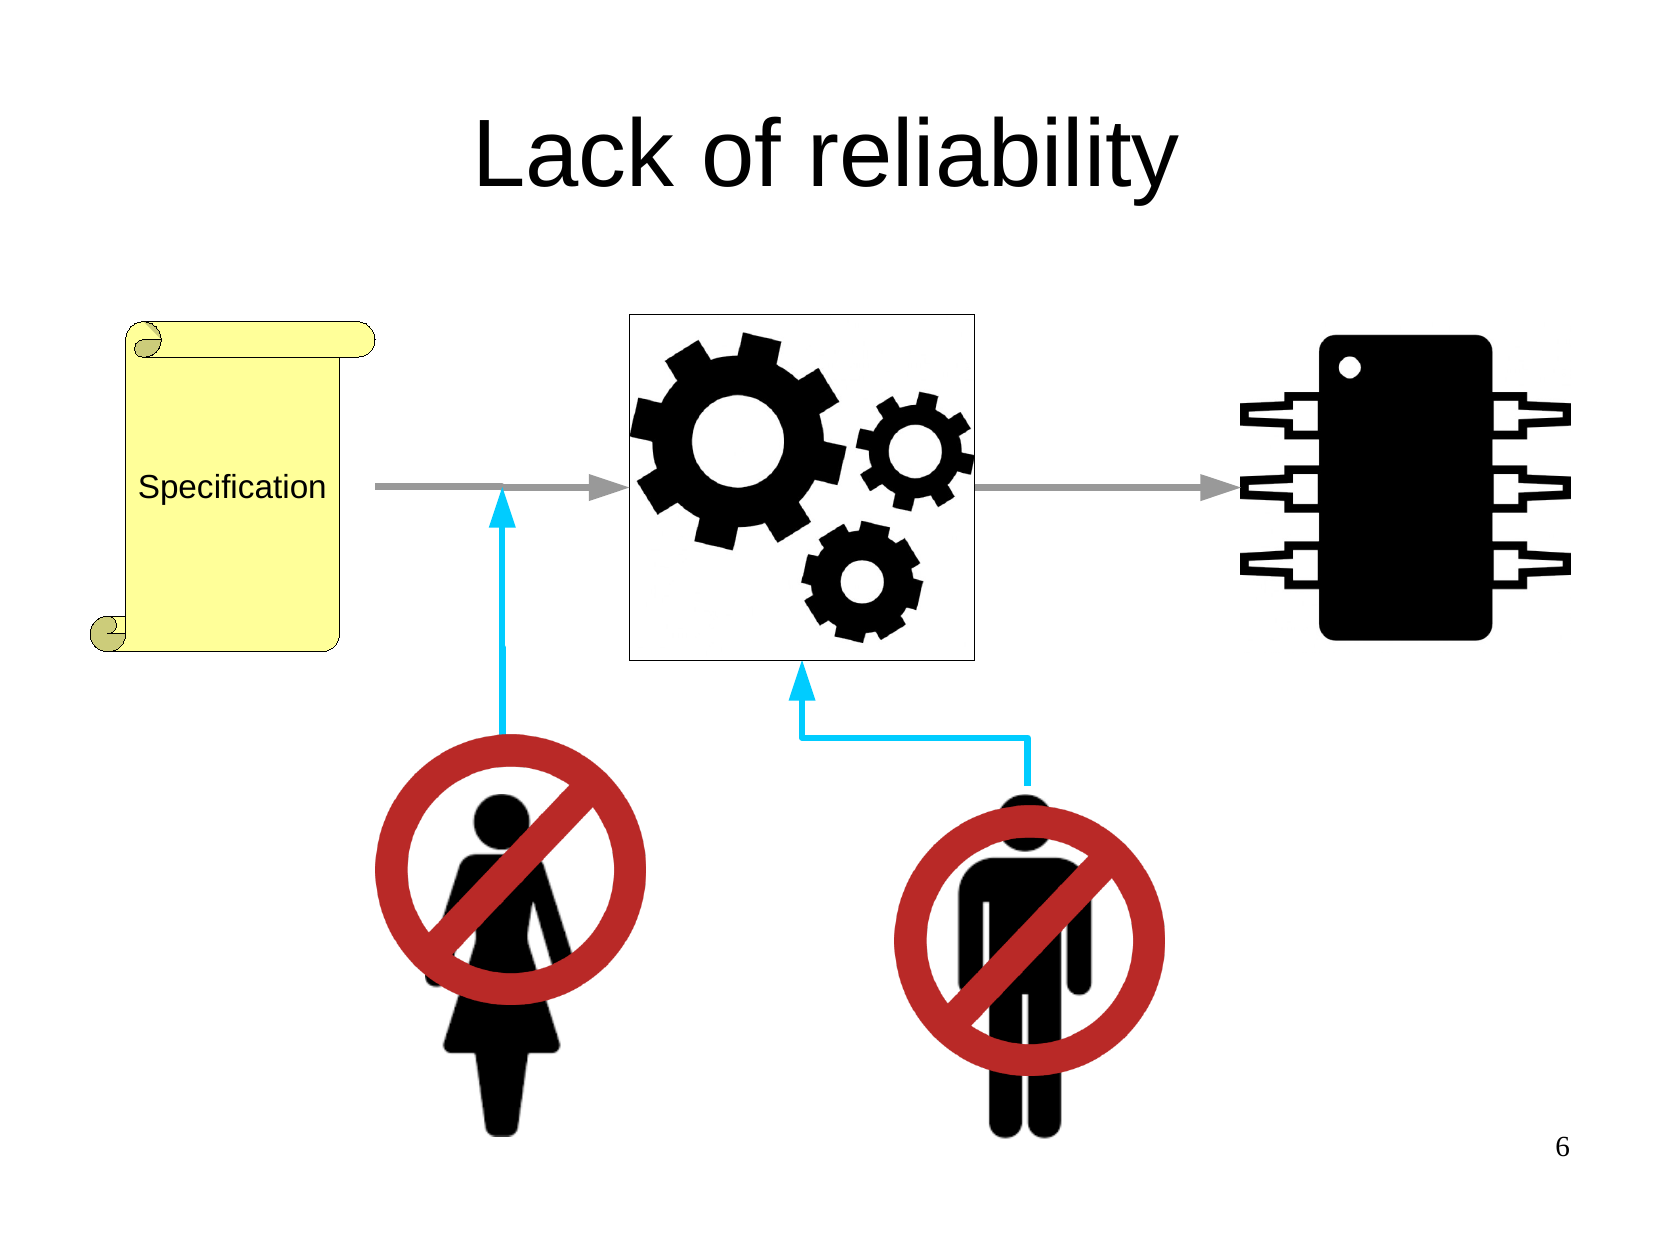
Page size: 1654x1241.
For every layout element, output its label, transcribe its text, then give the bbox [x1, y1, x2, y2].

title Lack of reliability [82, 49, 1571, 257]
picture [850, 794, 1201, 1145]
picture [629, 314, 975, 661]
text_box Specification [112, 321, 340, 652]
picture [1240, 322, 1571, 653]
picture [375, 734, 646, 1137]
text_box Specification [147, 321, 376, 358]
